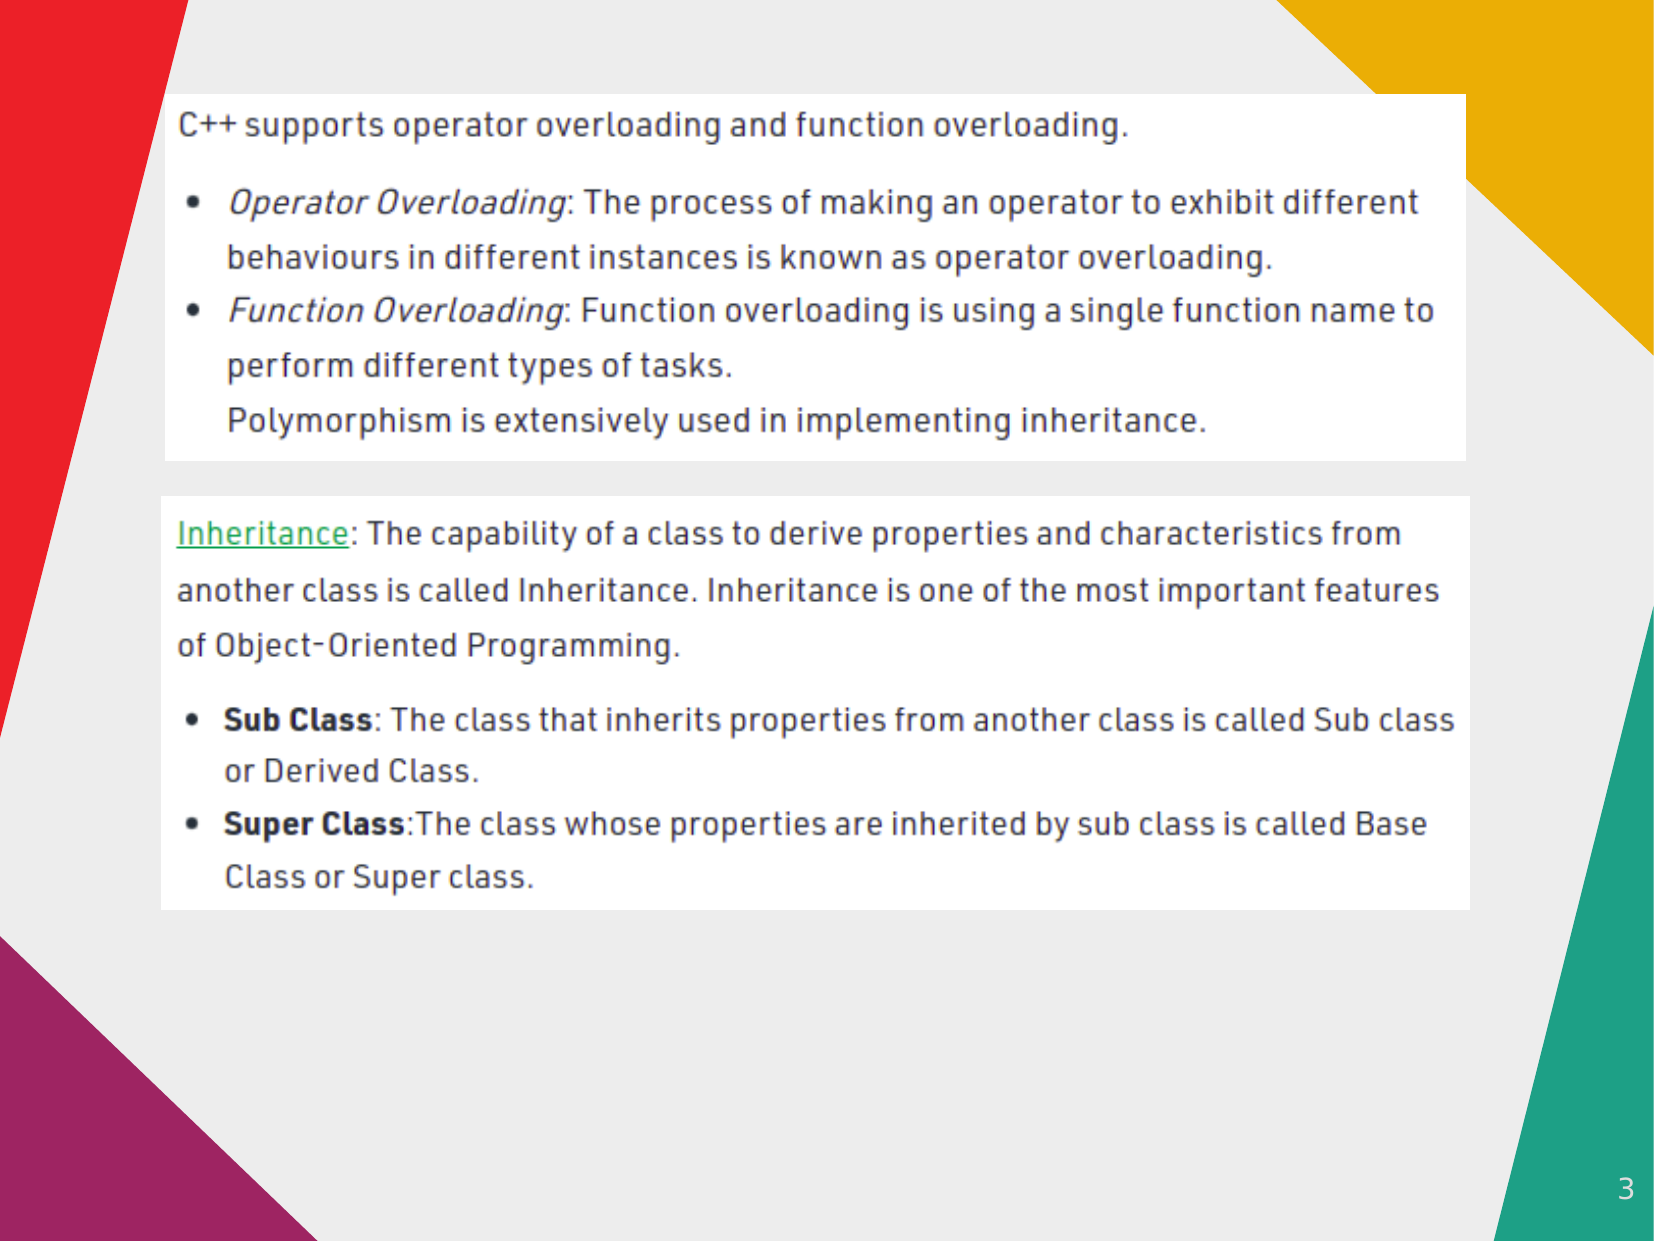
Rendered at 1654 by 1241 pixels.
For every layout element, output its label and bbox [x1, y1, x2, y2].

picture [165, 94, 1466, 461]
picture [161, 496, 1470, 910]
